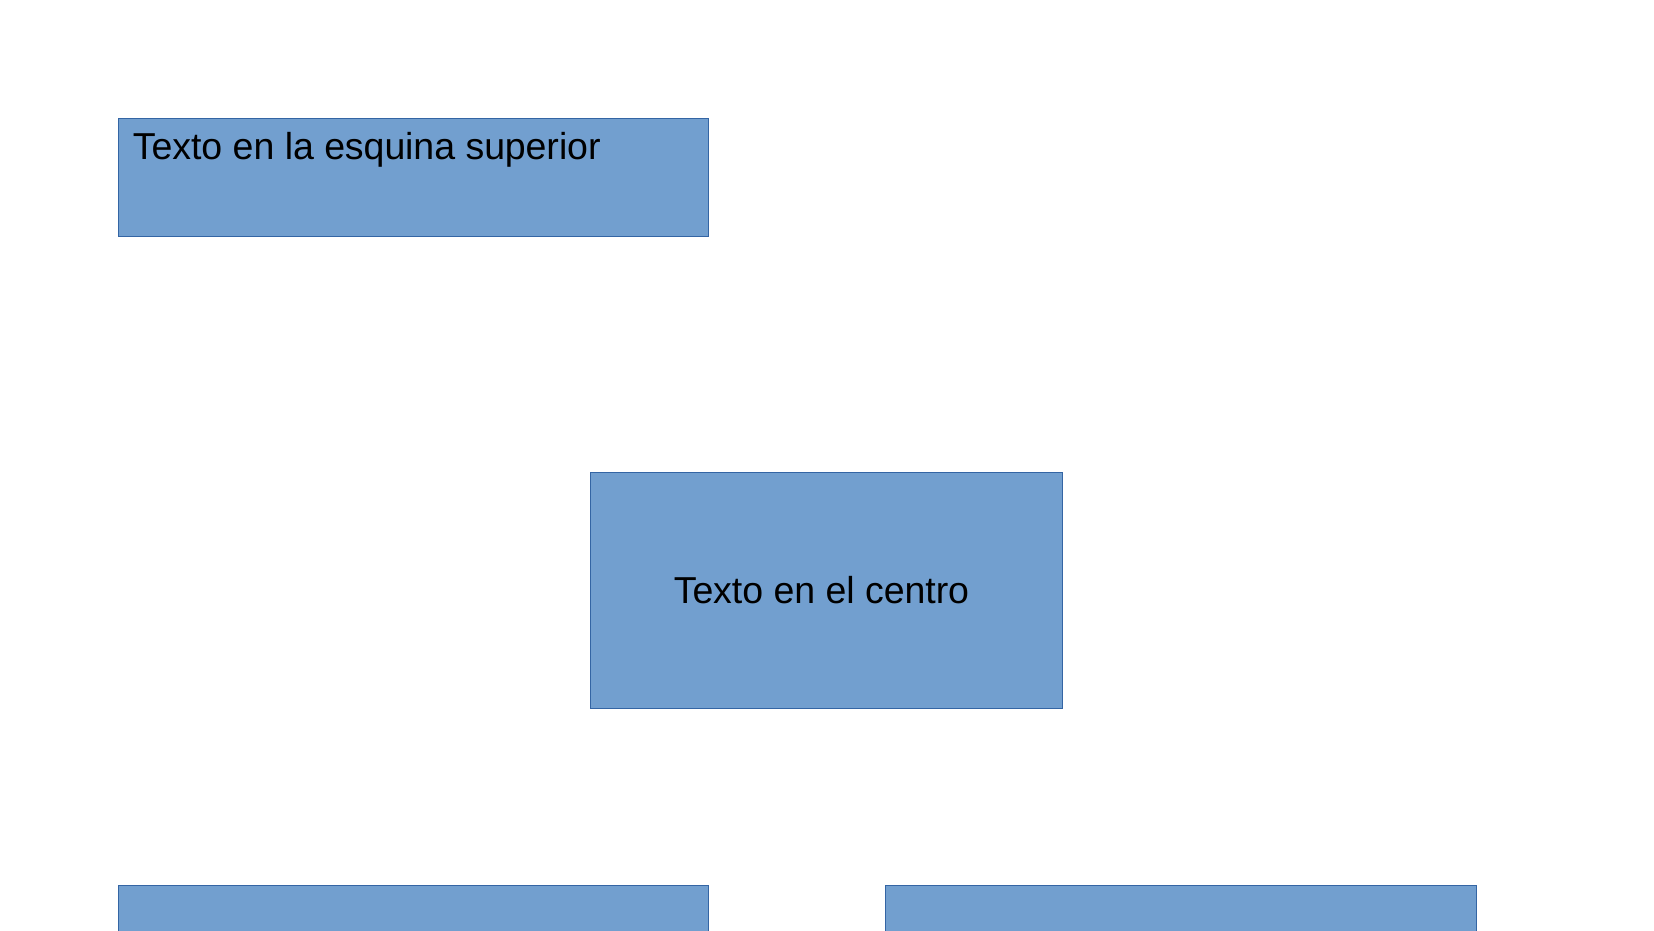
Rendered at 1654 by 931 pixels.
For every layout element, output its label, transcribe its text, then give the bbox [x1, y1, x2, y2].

list Texto justificado en medio a la izquierda [118, 885, 709, 931]
list Texto en la esquina superior [118, 118, 709, 237]
list Texto en la parte inferior [885, 885, 1477, 931]
list Texto en el centro [590, 472, 1063, 709]
